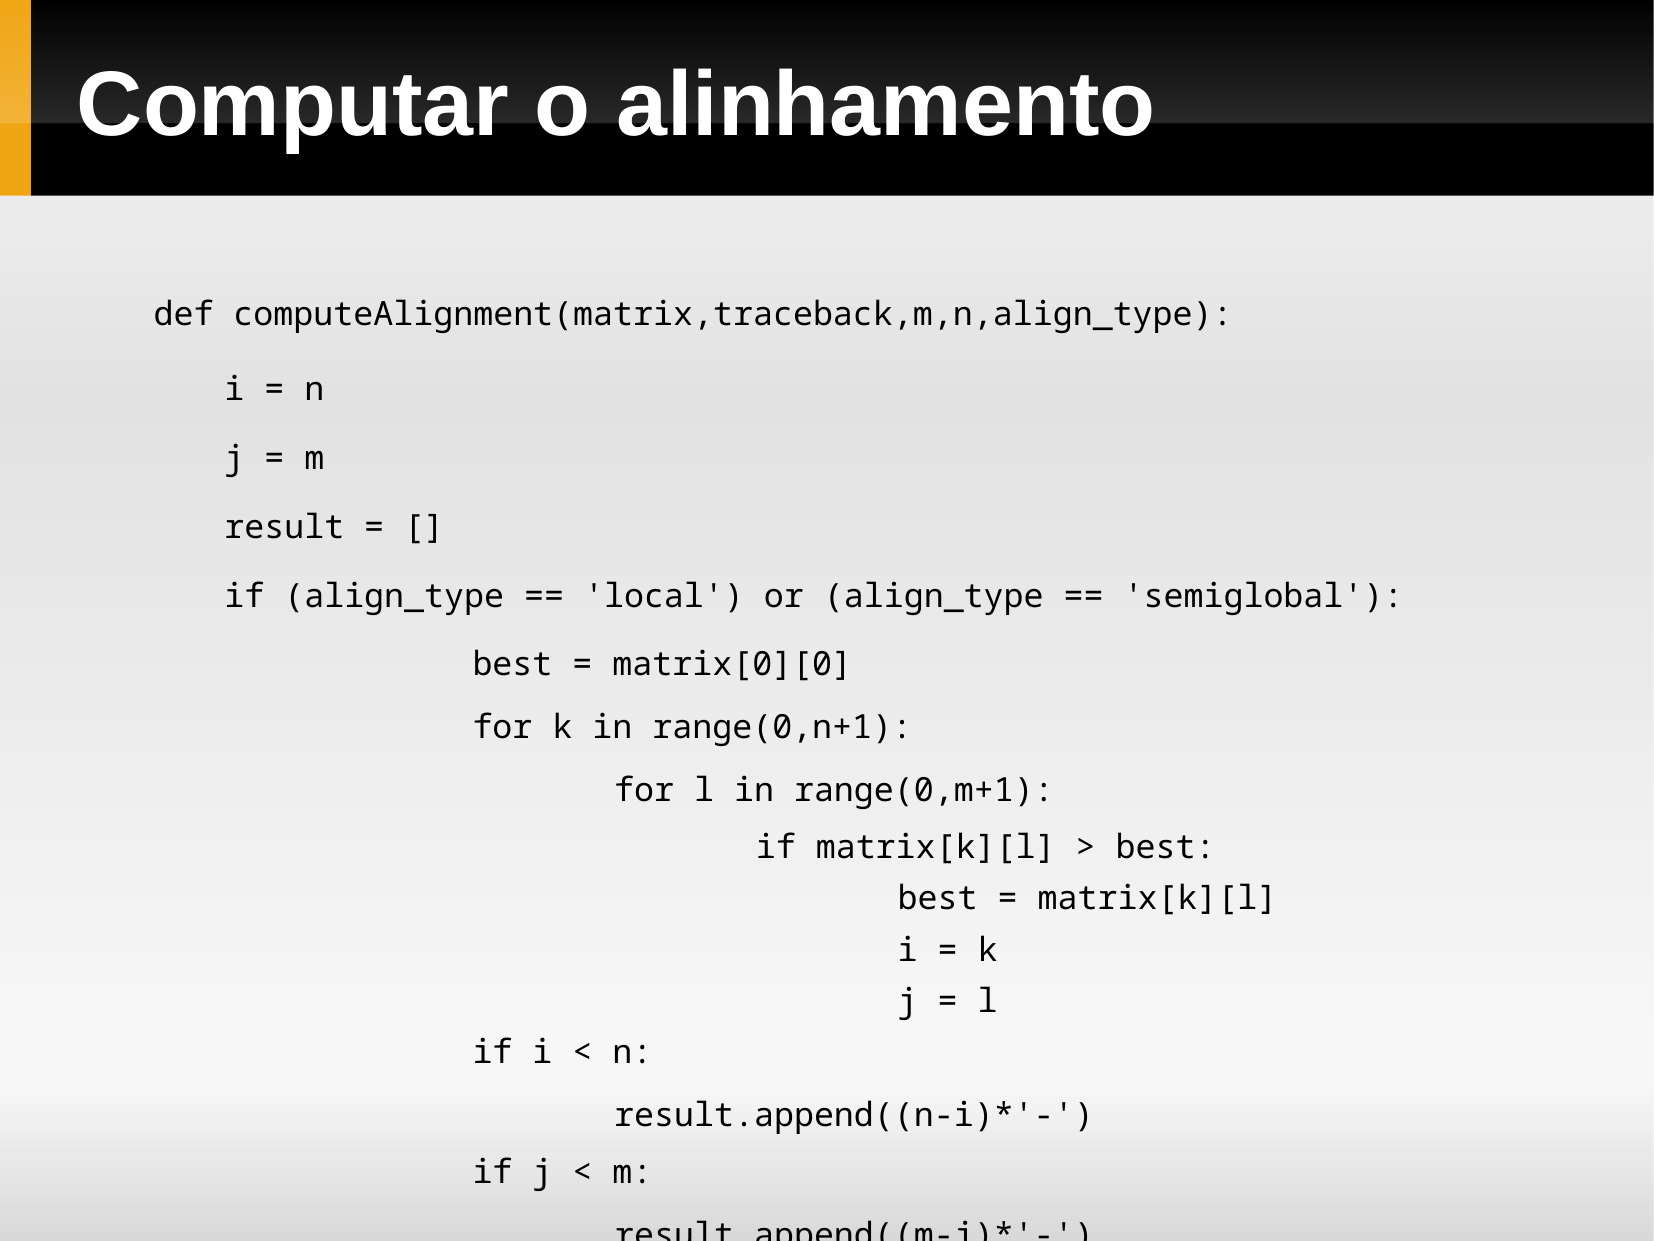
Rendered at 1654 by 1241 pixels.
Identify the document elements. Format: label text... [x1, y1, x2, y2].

list def computeAlignment(matrix,traceback,m,n,align_type): i = n j = m result = [] if (align_type == 'local') or (align_type == 'semiglobal'): best = matrix[0][0] for k in range(0,n+1): for l in range(0,m+1): if matrix[k][l] > best: best = matrix[k][l] i = k j = l if i < n: result.append((n-i)*'-') if j < m: result.append((m-j)*'-') [82, 290, 1571, 1153]
picture [780, 1230, 789, 1241]
picture [858, 1230, 867, 1241]
picture [917, 1231, 922, 1241]
picture [0, 0, 1654, 1241]
picture [639, 1230, 649, 1235]
title Computar o alinhamento [76, 7, 1565, 200]
picture [839, 1230, 847, 1241]
picture [819, 1230, 829, 1235]
picture [924, 1231, 929, 1241]
picture [800, 1230, 809, 1241]
